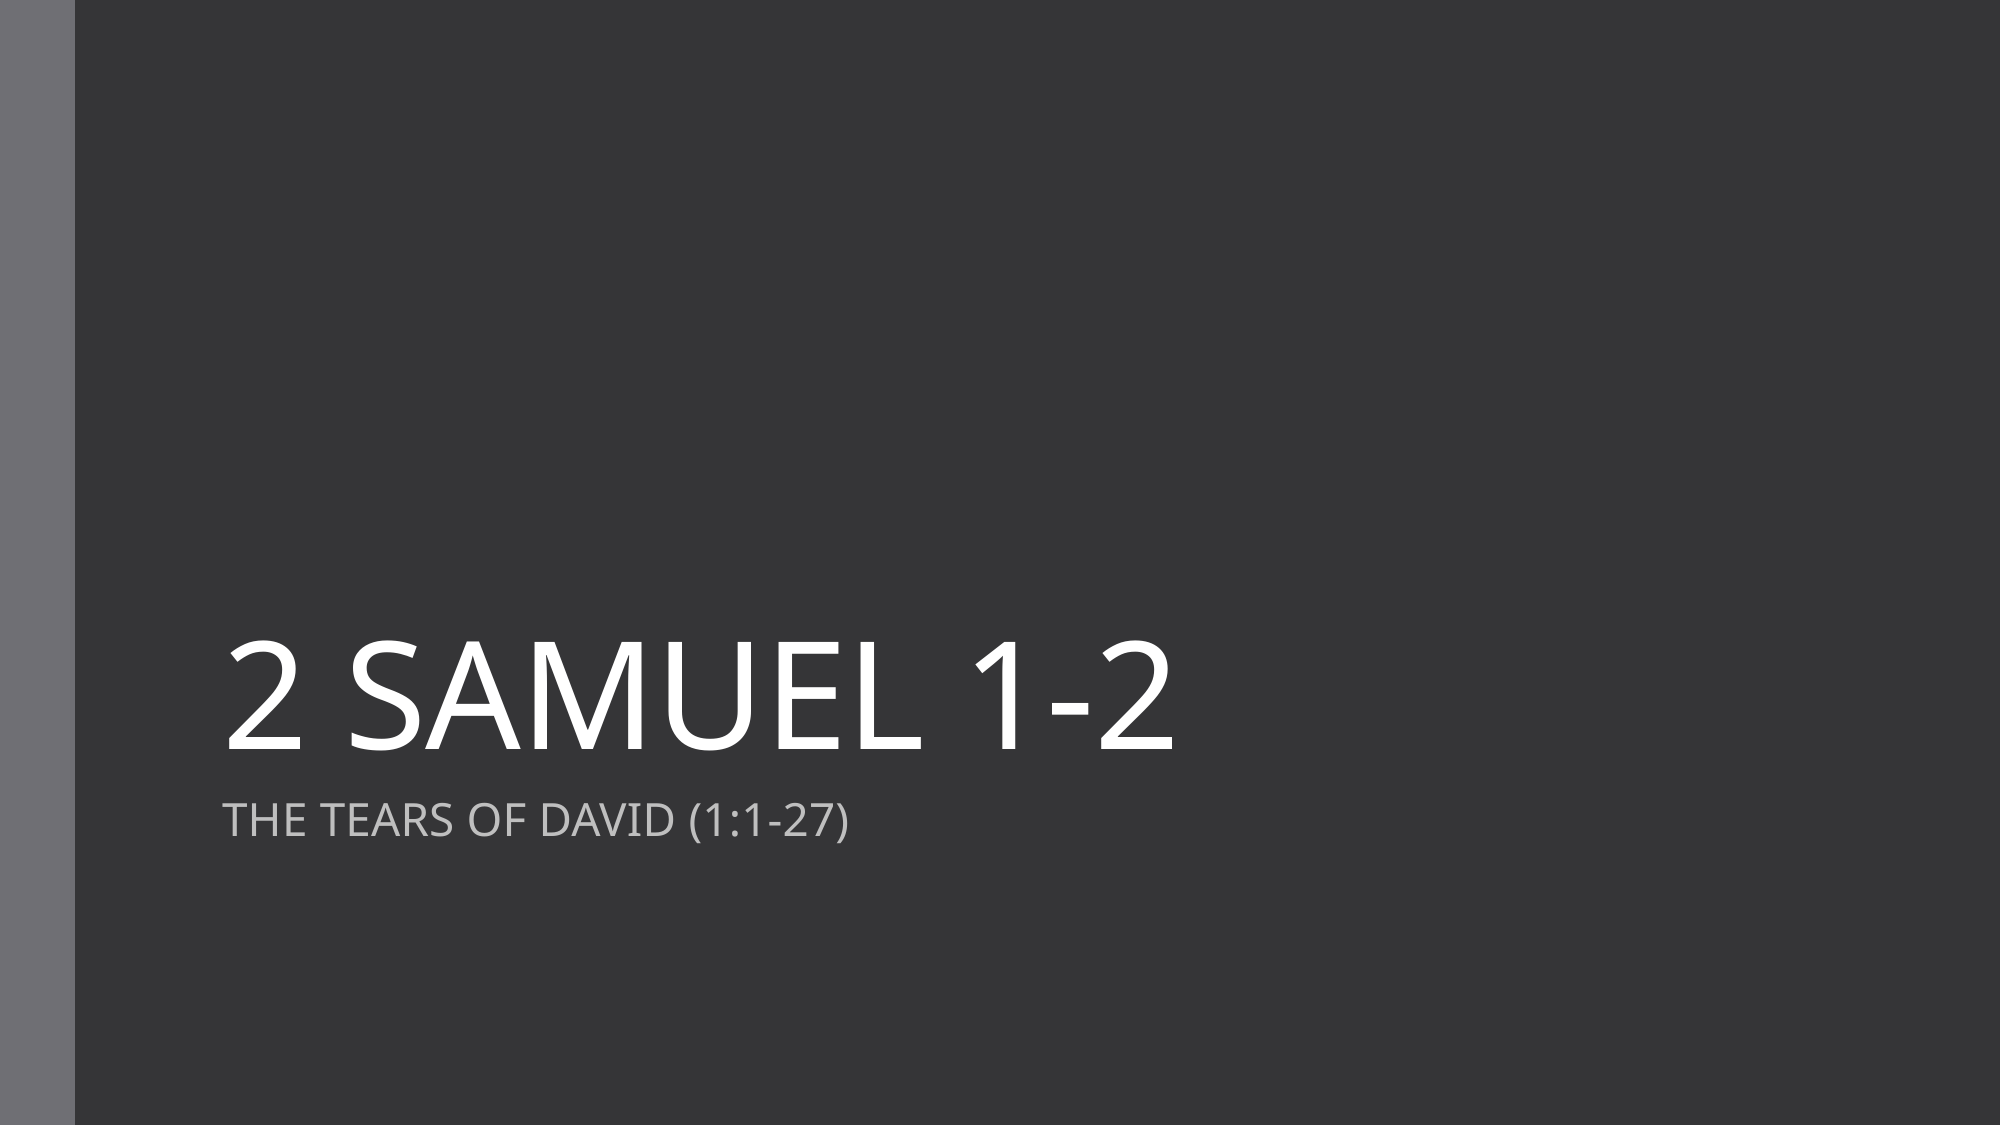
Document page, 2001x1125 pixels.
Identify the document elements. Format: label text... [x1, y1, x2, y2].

title 2 SAMUEL 1-2 [206, 124, 1752, 787]
subtitle THE TEARS OF DAVID (1:1-27) [206, 787, 1752, 1066]
